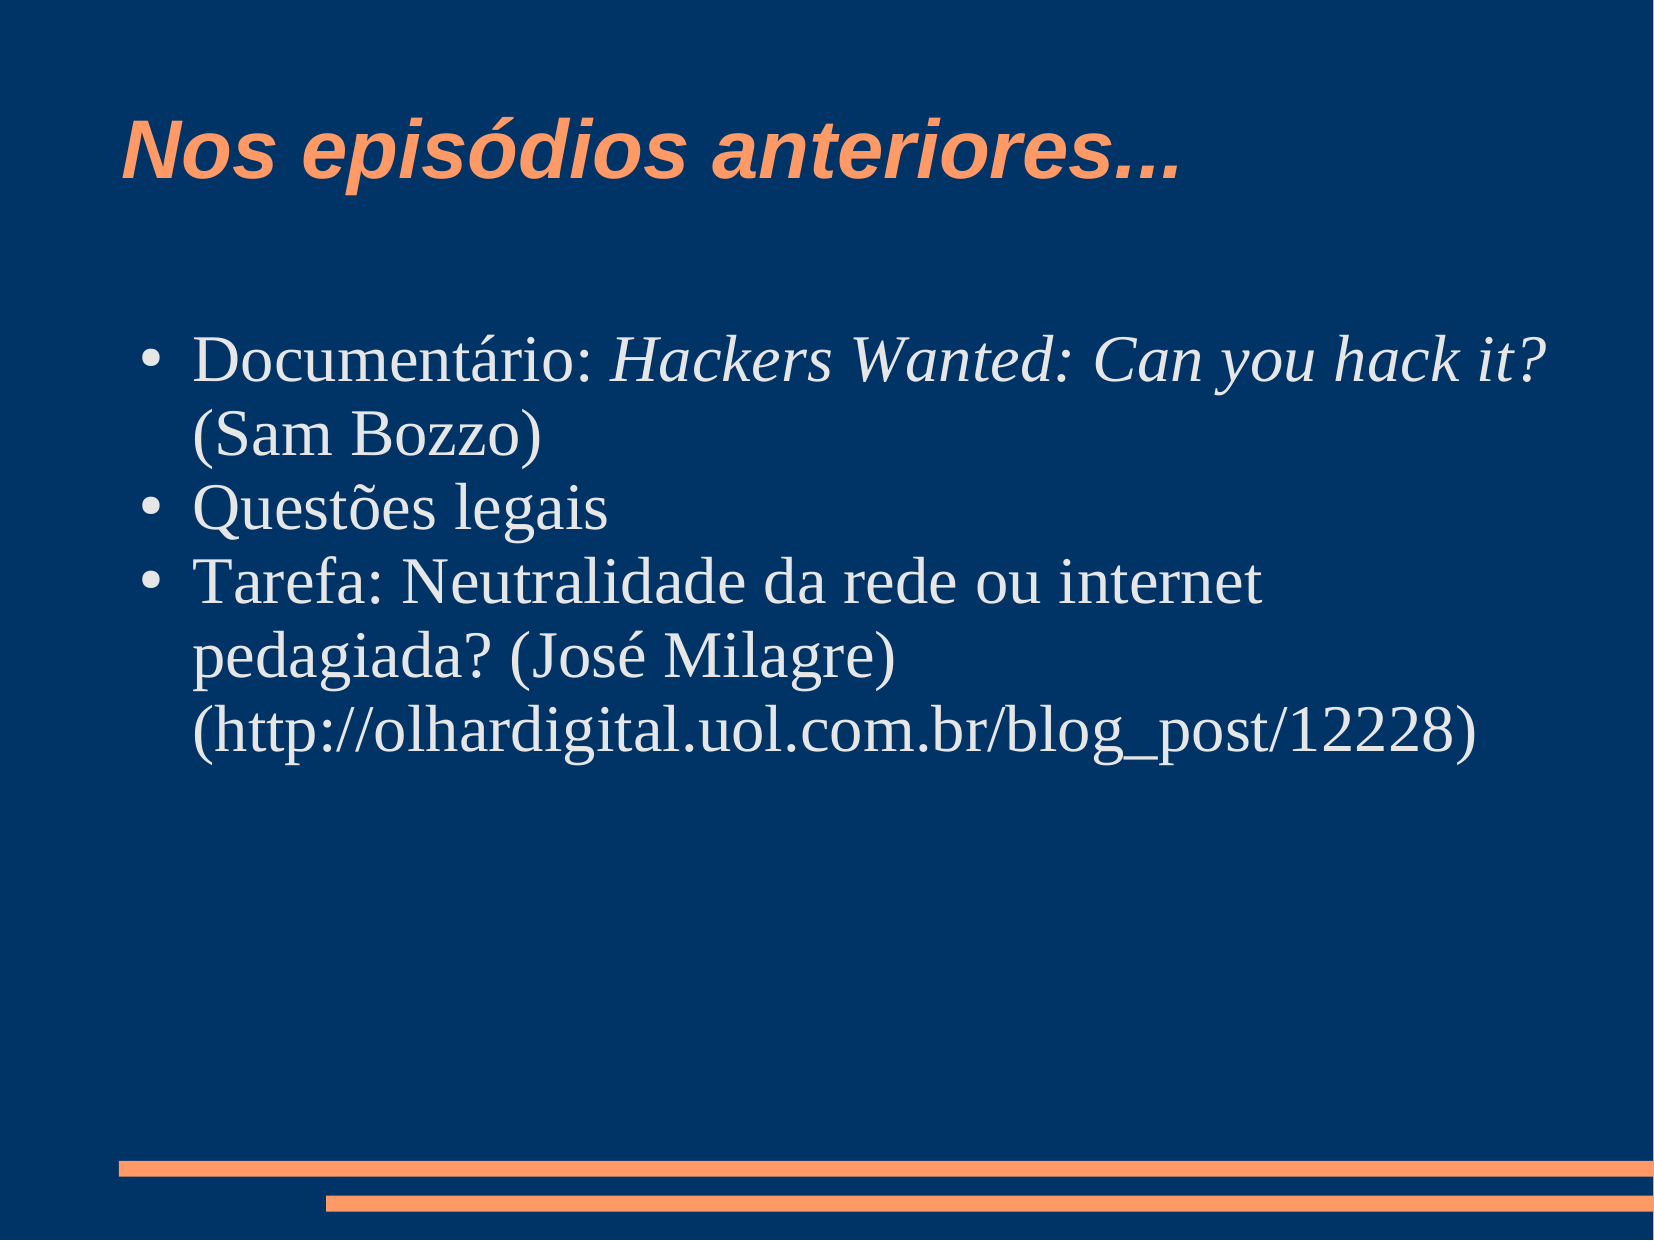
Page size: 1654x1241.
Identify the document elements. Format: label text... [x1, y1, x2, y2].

list Documentário: Hackers Wanted: Can you hack it? (Sam Bozzo) Questões legais Tarefa: Neutralidade da rede ou internet pedagiada? (José Milagre) (http://olhardigital.uol.com.br/blog_post/12228) [121, 322, 1561, 1118]
title Nos episódios anteriores... [121, 46, 1534, 254]
